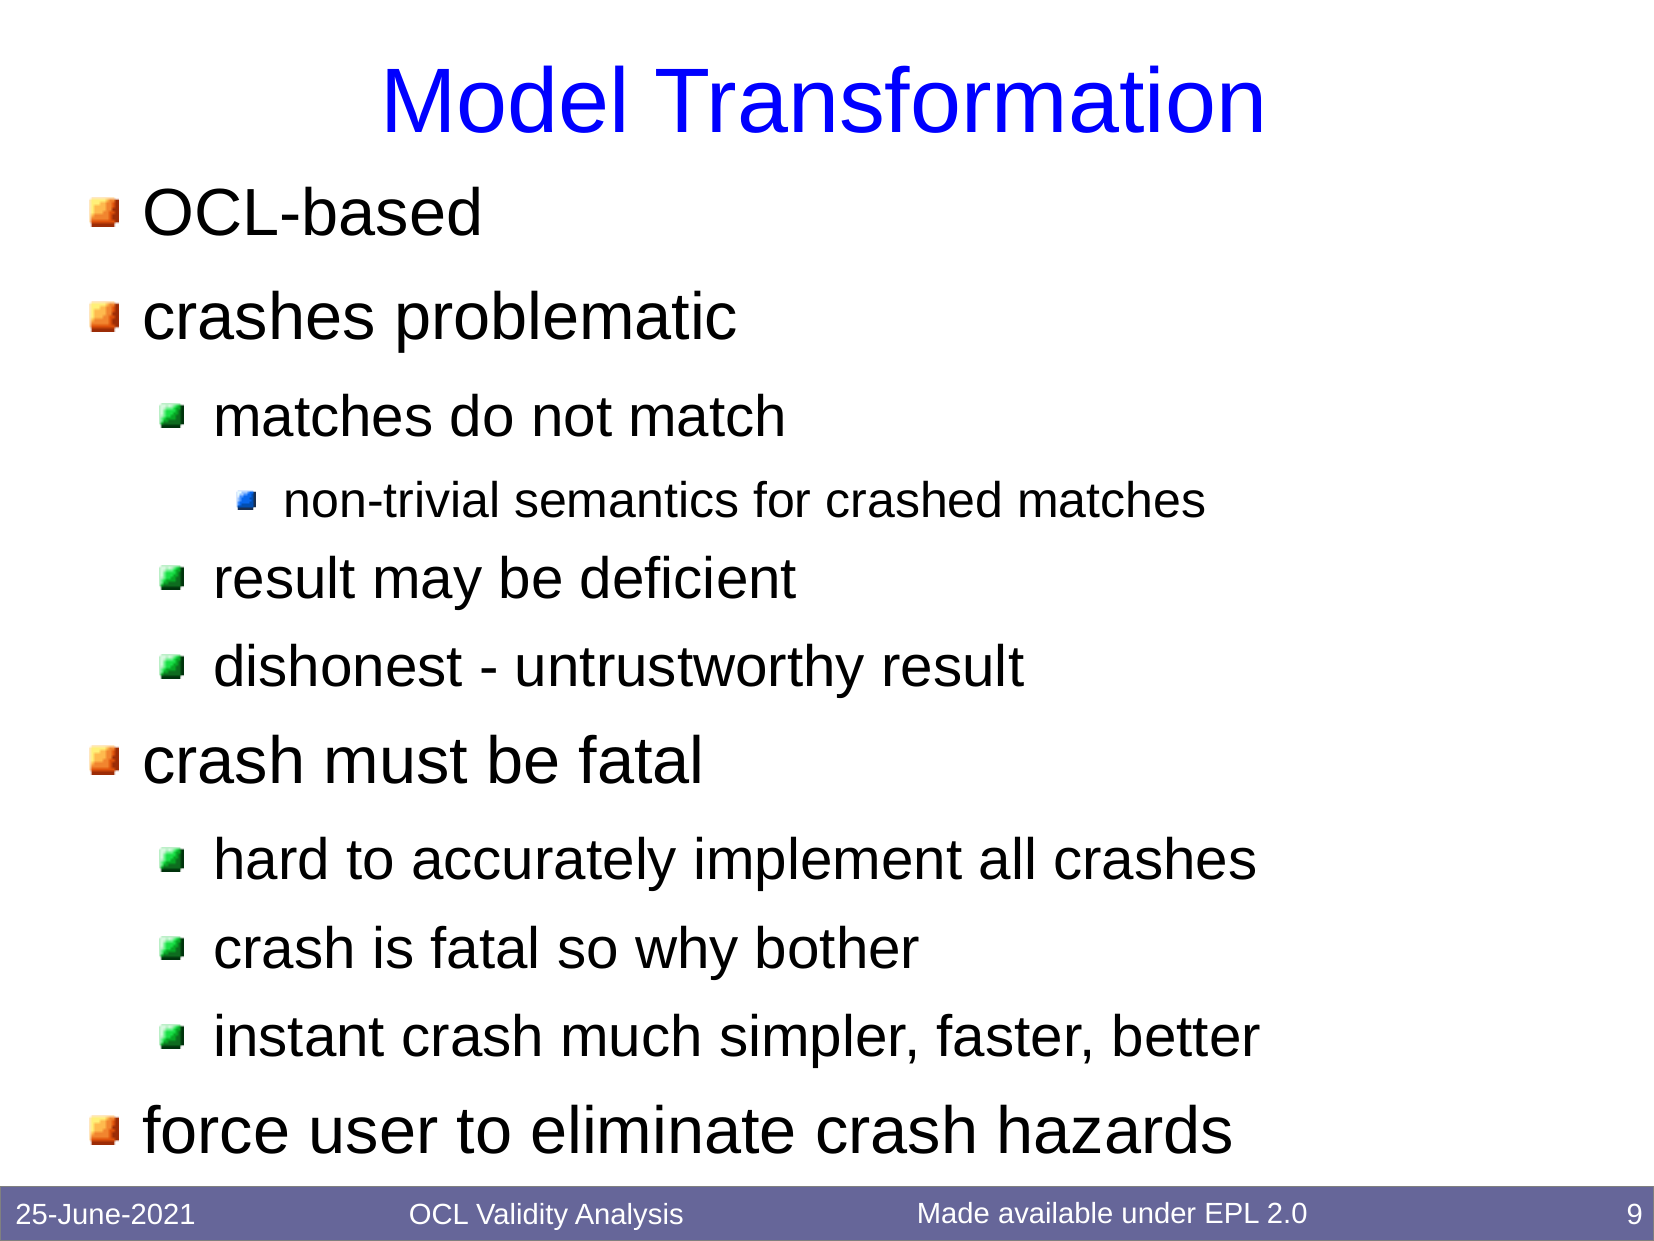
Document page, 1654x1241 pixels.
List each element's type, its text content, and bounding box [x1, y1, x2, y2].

title Model Transformation [31, 24, 1617, 178]
list OCL-based crashes problematic matches do not match non-trivial semantics for crashed matches result may be deficient dishonest - untrustworthy result crash must be fatal hard to accurately implement all crashes crash is fatal so why bother instant crash much simpler, faster, better force user to eliminate crash hazards [71, 174, 1623, 1179]
